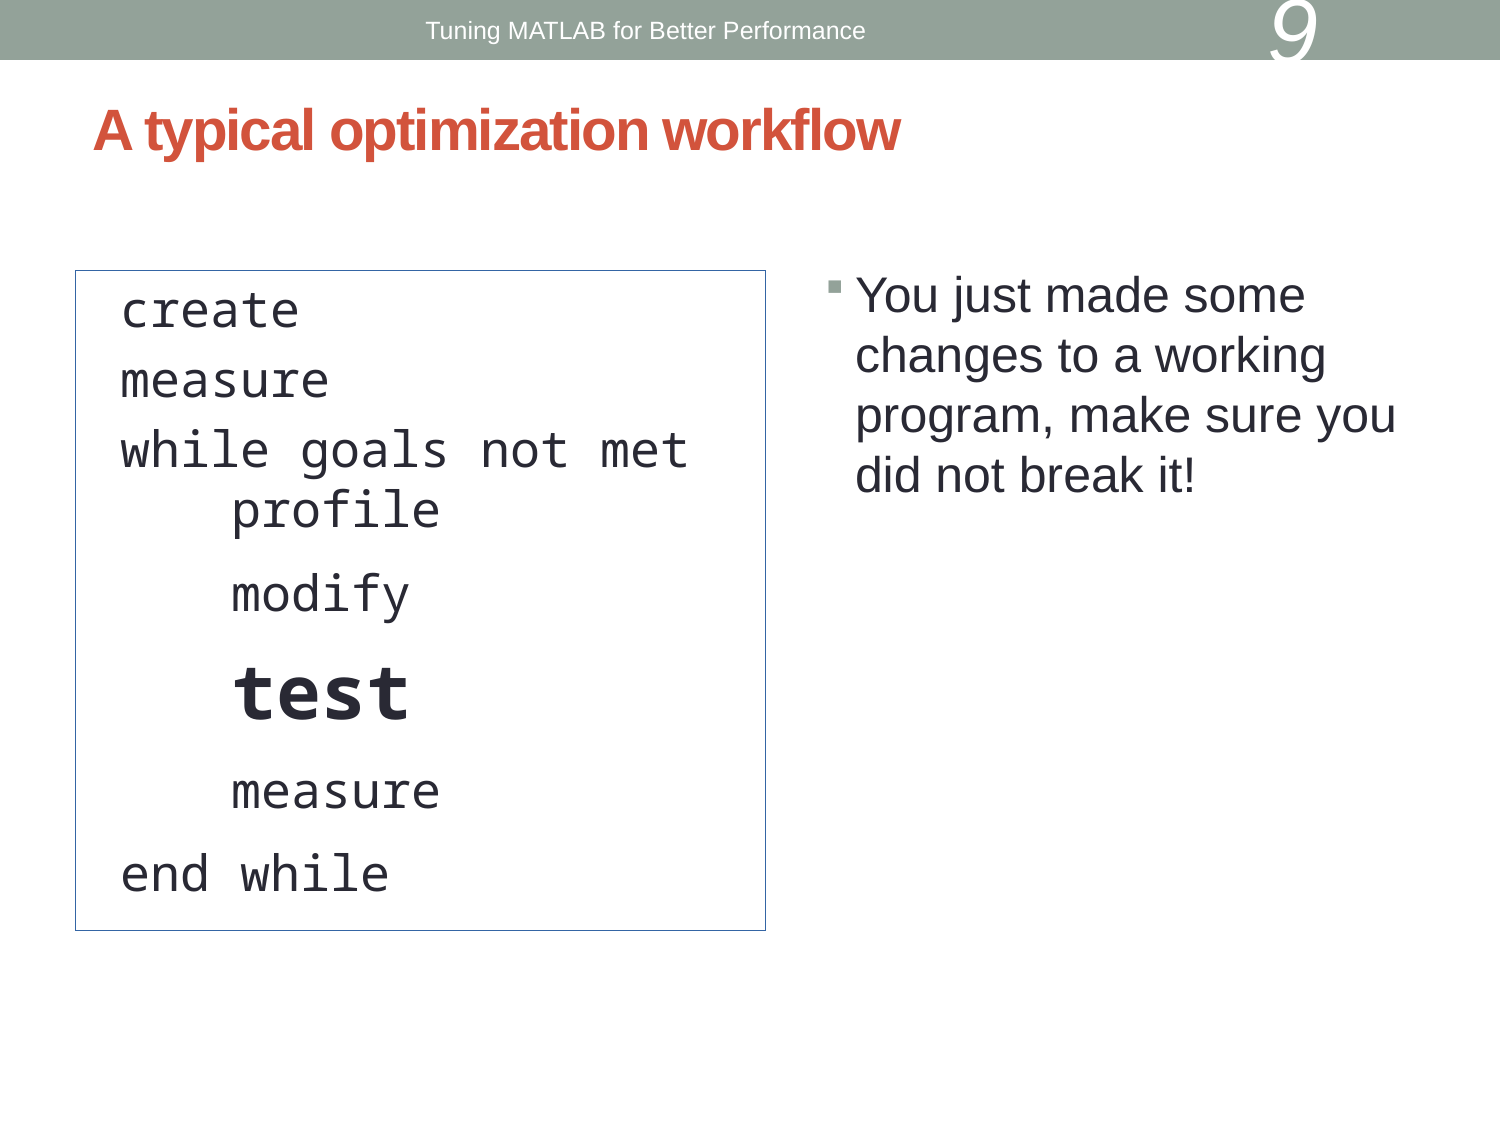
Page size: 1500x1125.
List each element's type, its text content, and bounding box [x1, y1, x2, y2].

title A typical optimization workflow [77, 66, 1357, 188]
list You just made some changes to a working program, make sure you did not break it! [810, 254, 1471, 916]
slide_number <number> [1252, 0, 1428, 54]
list create measure while goals not met profile modify test measure end while [75, 270, 766, 931]
footer Tuning MATLAB for Better Performance [410, 3, 1086, 57]
